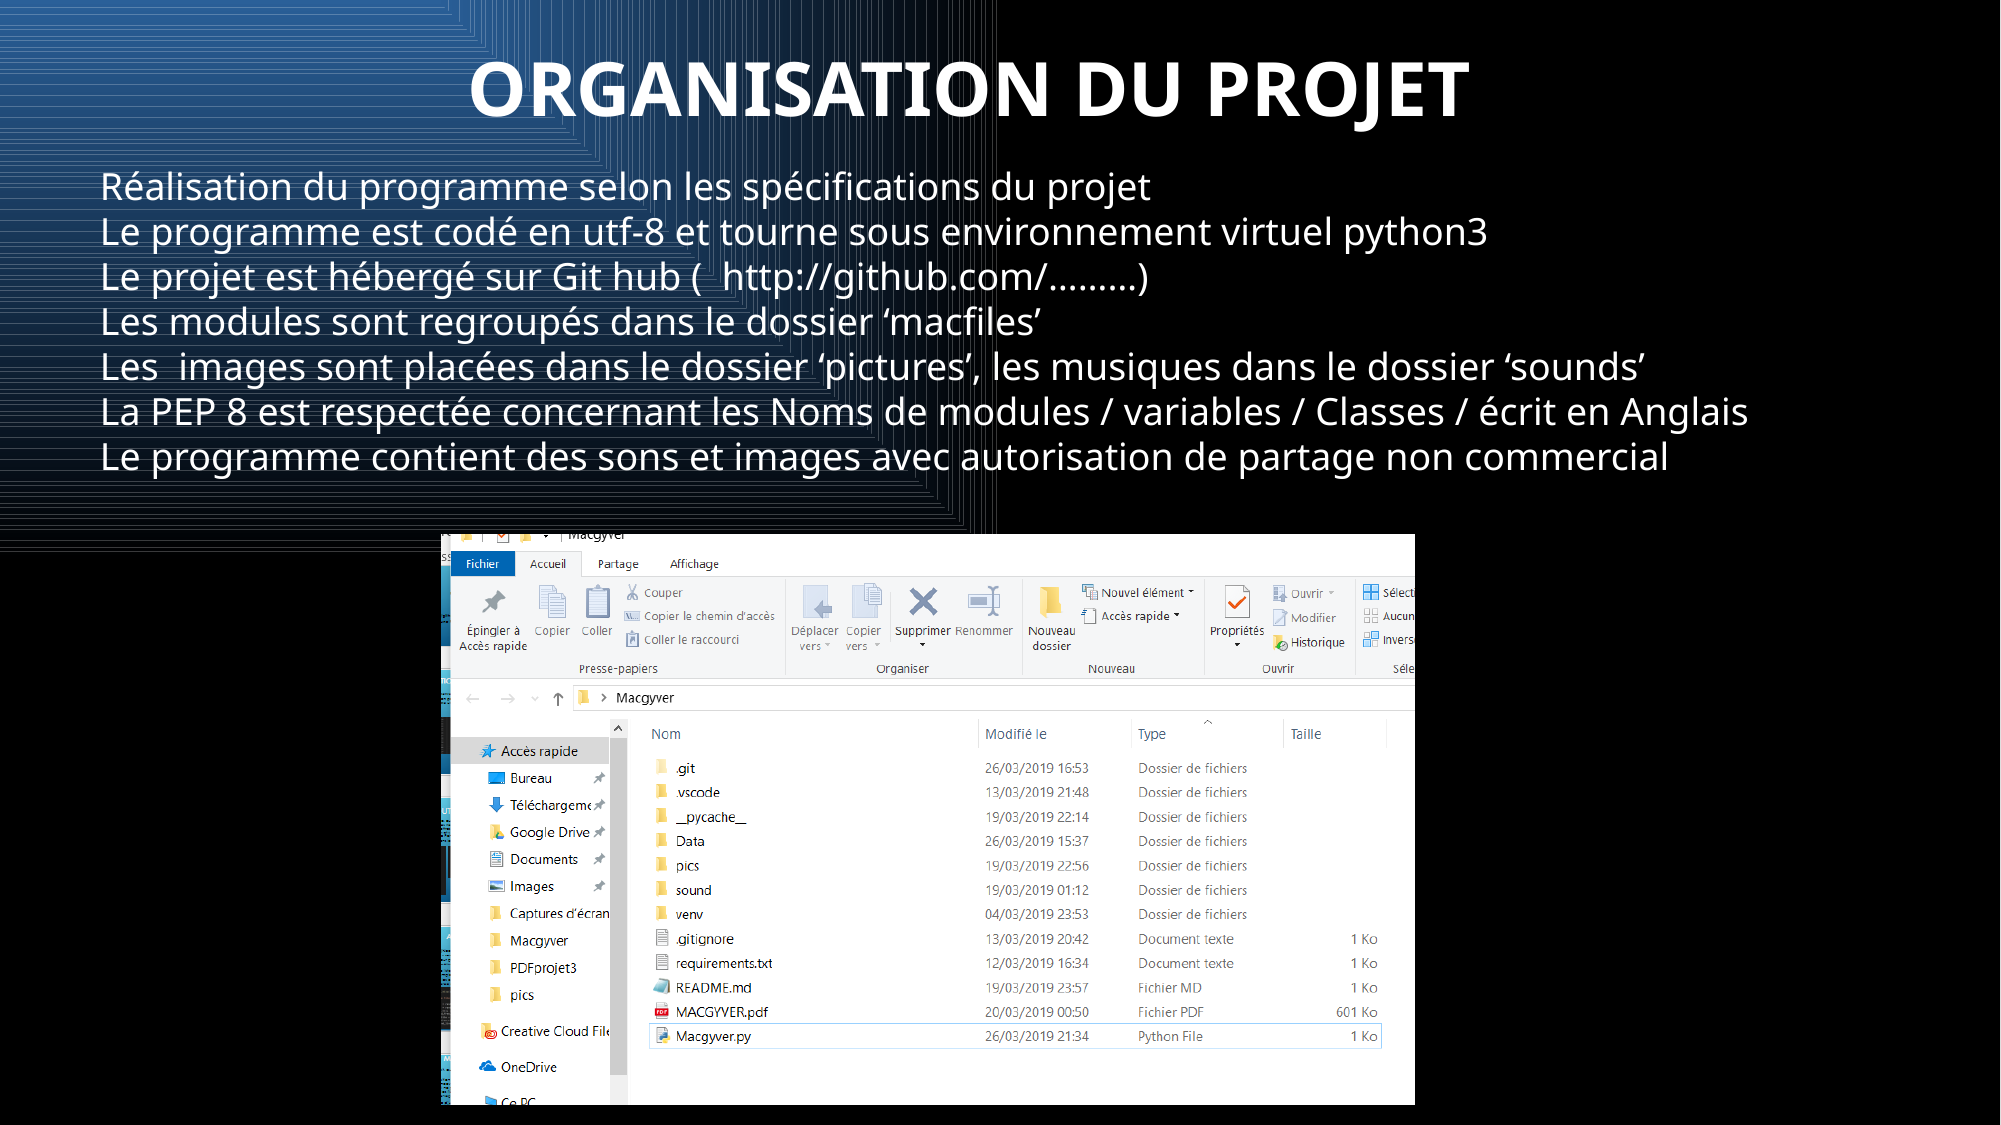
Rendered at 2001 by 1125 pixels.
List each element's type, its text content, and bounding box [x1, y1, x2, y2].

title ORGANISATION DU PROJET [452, 0, 1512, 155]
text_box Réalisation du programme selon les spécifications du projet Le programme est codé en utf-8 et tourne sous environnement virtuel python3 Le projet est hébergé sur Git hub ( http://github.com/………) Les modules sont regroupés dans le dossier ‘macfiles’ Les images sont placées dans le dossier ‘pictures’, les musiques dans le dossier ‘sounds’ La PEP 8 est respectée concernant les Noms de modules / variables / Classes / écrit en Anglais Le programme contient des sons et images avec autorisation de partage non commercial [85, 155, 1949, 486]
picture [441, 534, 1415, 1106]
